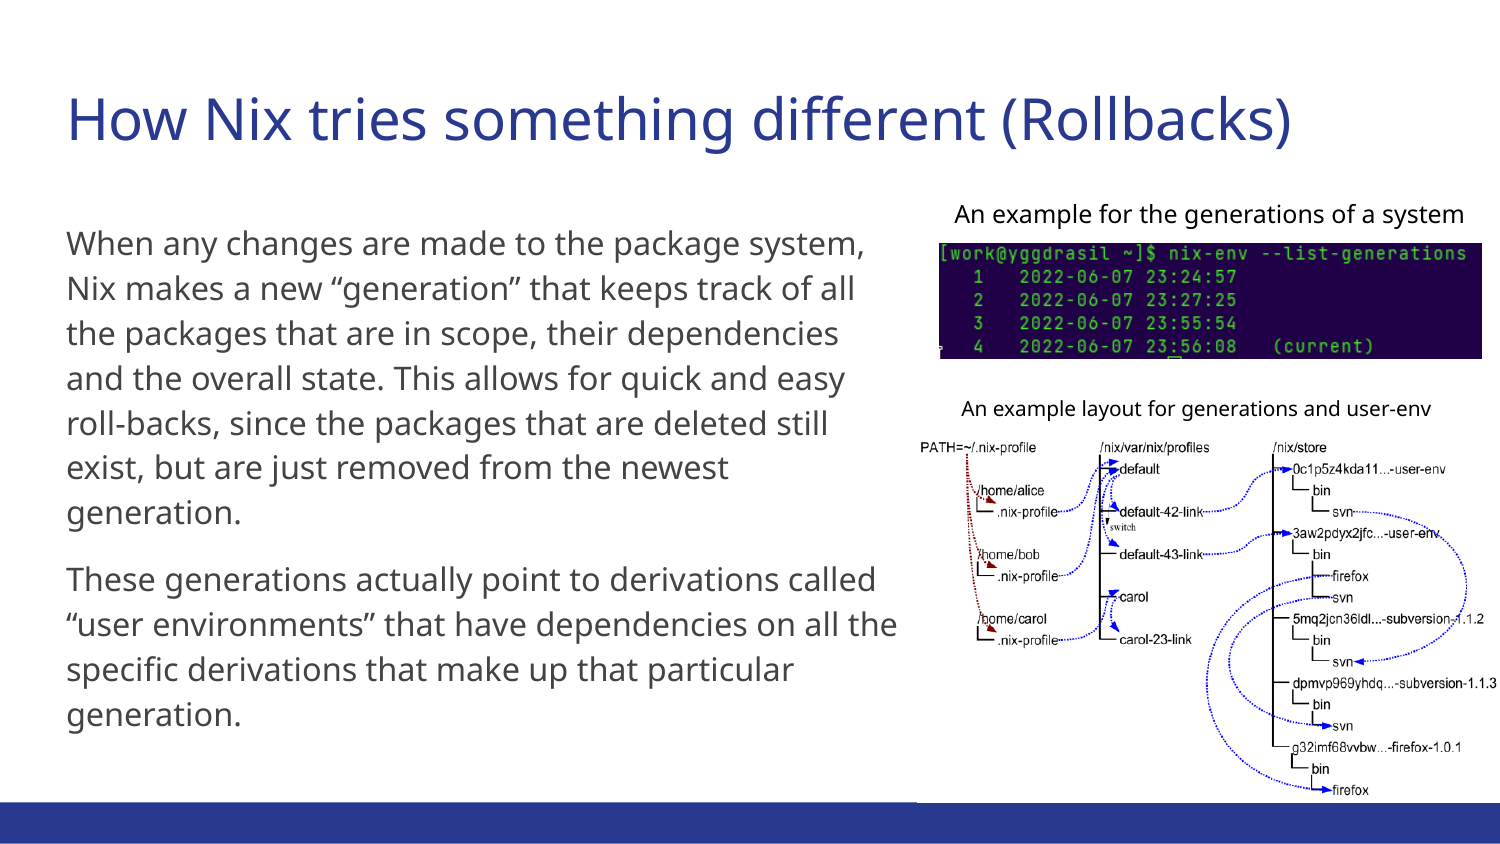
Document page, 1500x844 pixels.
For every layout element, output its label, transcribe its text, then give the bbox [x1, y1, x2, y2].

list When any changes are made to the package system, Nix makes a new “generation” that keeps track of all the packages that are in scope, their dependencies and the overall state. This allows for quick and easy roll-backs, since the packages that are deleted still exist, but are just removed from the newest generation. These generations actually point to derivations called “user environments” that have dependencies on all the specific derivations that make up that particular generation. [51, 201, 918, 750]
picture [917, 439, 1500, 803]
title How Nix tries something different (Rollbacks) [51, 67, 1449, 167]
picture [939, 244, 1482, 359]
text_box An example layout for generations and user-env [946, 380, 1449, 436]
text_box An example for the generations of a system [939, 183, 1482, 244]
